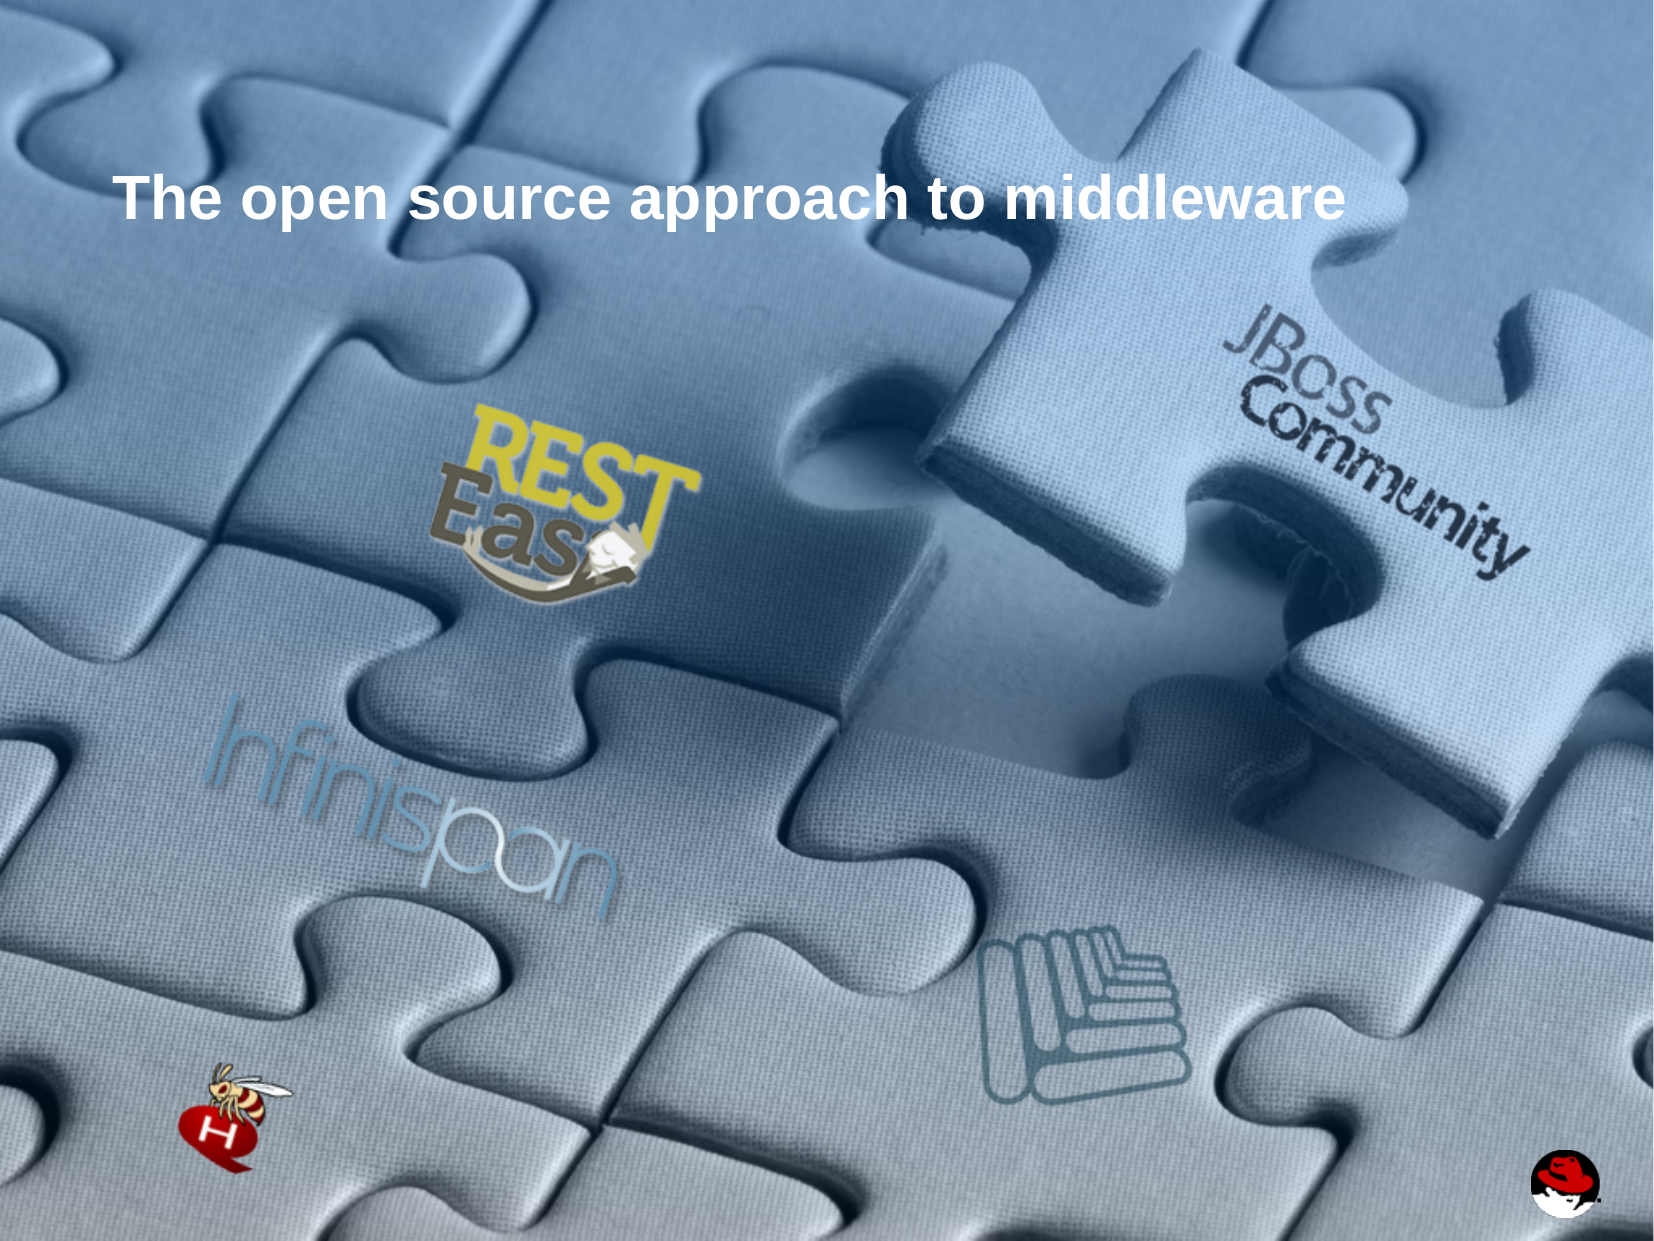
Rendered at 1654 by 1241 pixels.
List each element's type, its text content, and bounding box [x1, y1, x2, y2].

picture [0, 0, 1654, 1241]
title The open source approach to middleware [112, 104, 1601, 293]
